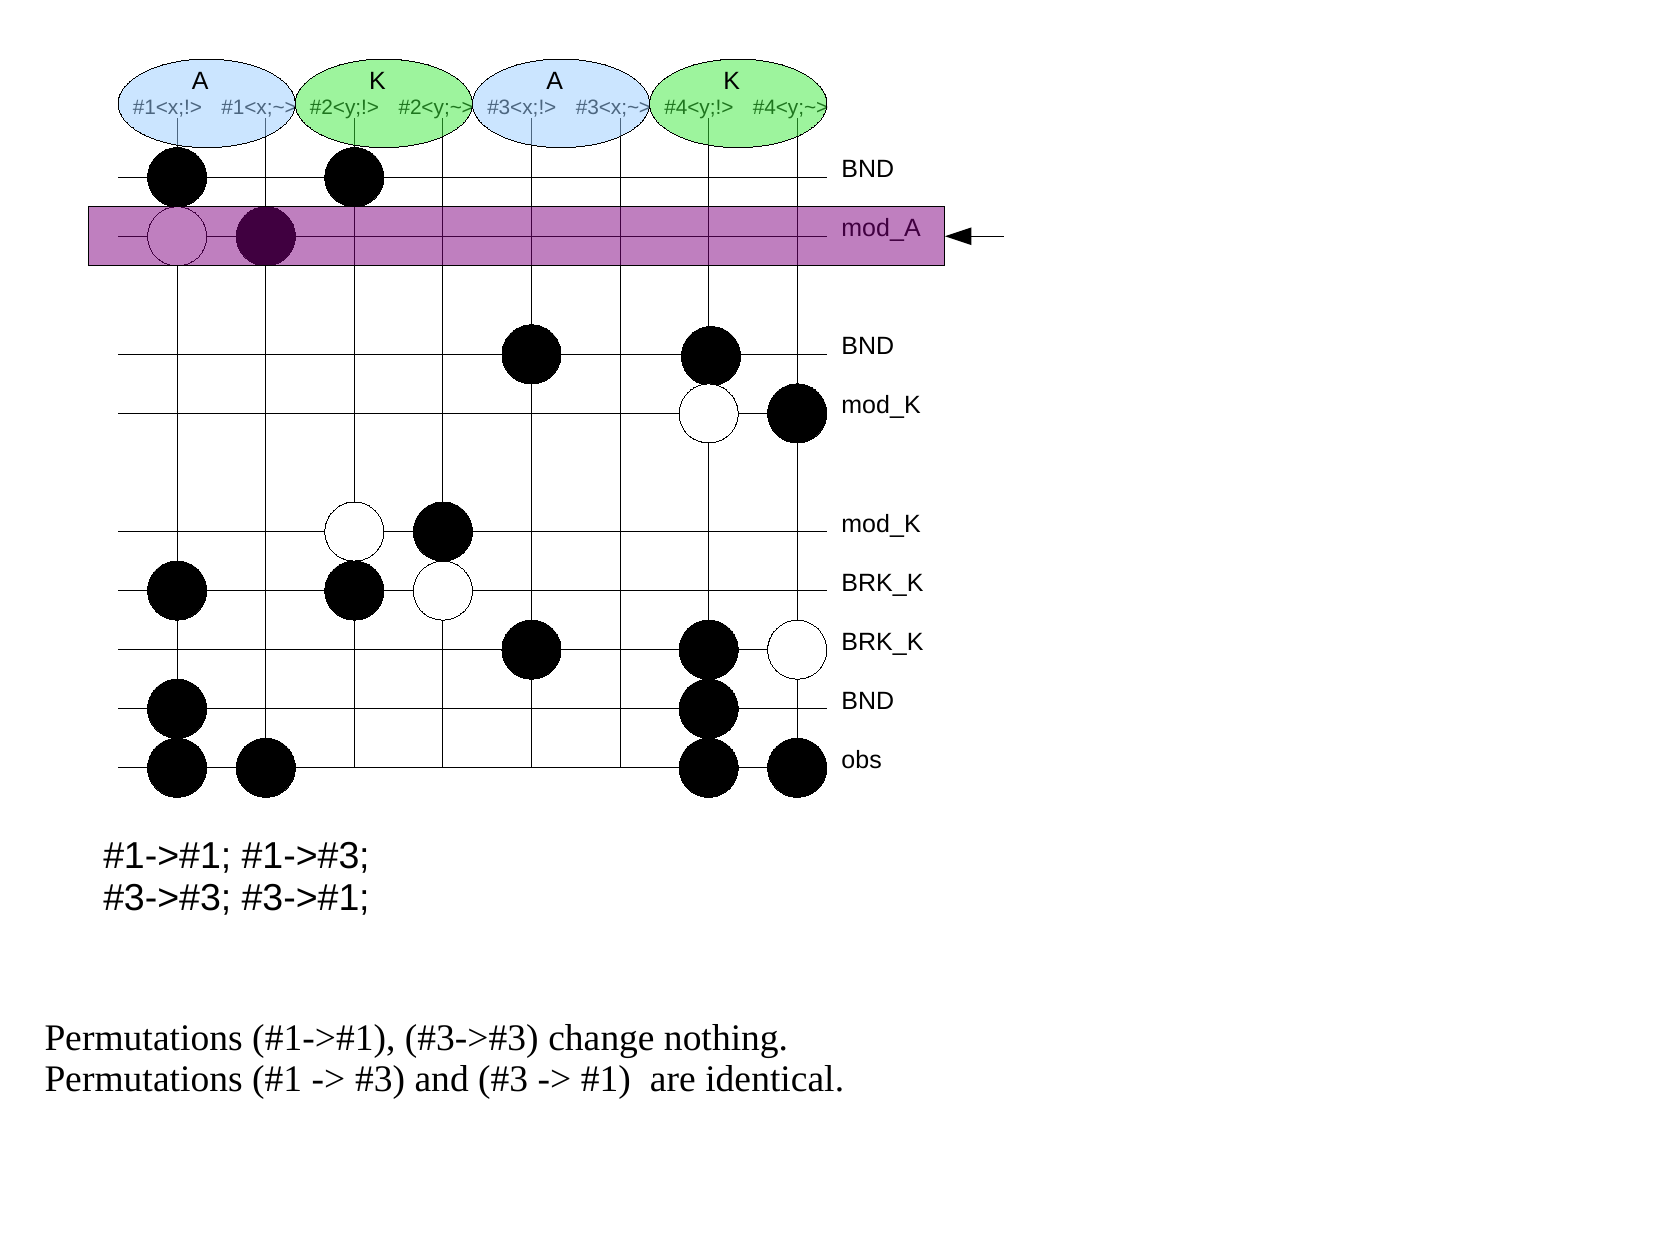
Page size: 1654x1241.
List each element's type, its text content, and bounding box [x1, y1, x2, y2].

text_box BND [826, 324, 910, 383]
text_box obs [826, 738, 897, 798]
text_box BND [826, 147, 910, 206]
text_box [679, 326, 741, 443]
text_box #4<y;~> [815, 88, 843, 127]
text_box #3<x;~> [638, 112, 649, 127]
text_box [413, 501, 473, 621]
text_box #1<x;~> [283, 111, 295, 127]
text_box [147, 561, 207, 621]
text_box #2<y;!> [295, 109, 307, 127]
text_box #1->#1; #1->#3; #3->#3; #3->#1; [88, 826, 385, 926]
text_box BRK_K [826, 561, 939, 620]
text_box BRK_K [826, 620, 939, 680]
text_box mod_K [826, 383, 937, 443]
text_box [767, 383, 827, 443]
text_box [147, 679, 207, 798]
text_box A [531, 59, 578, 102]
text_box [501, 620, 562, 680]
text_box K [354, 59, 401, 102]
text_box BND [826, 679, 910, 739]
text_box Permutations (#1->#1), (#3->#3) change nothing. Permutations (#1 -> #3) and (#3 -> #1) are identical. [29, 1009, 860, 1152]
text_box [679, 620, 739, 798]
text_box [767, 620, 827, 680]
text_box #1<x;!> [118, 110, 130, 127]
text_box [767, 738, 827, 798]
text_box #3<x;!> [472, 109, 484, 127]
text_box [501, 324, 562, 384]
text_box [324, 501, 384, 621]
text_box K [708, 59, 756, 102]
text_box mod_K [826, 501, 937, 561]
text_box [88, 59, 945, 266]
text_box #2<y;~> [460, 112, 472, 127]
text_box A [177, 59, 224, 102]
text_box #4<y;!> [649, 109, 662, 127]
text_box [236, 738, 296, 798]
